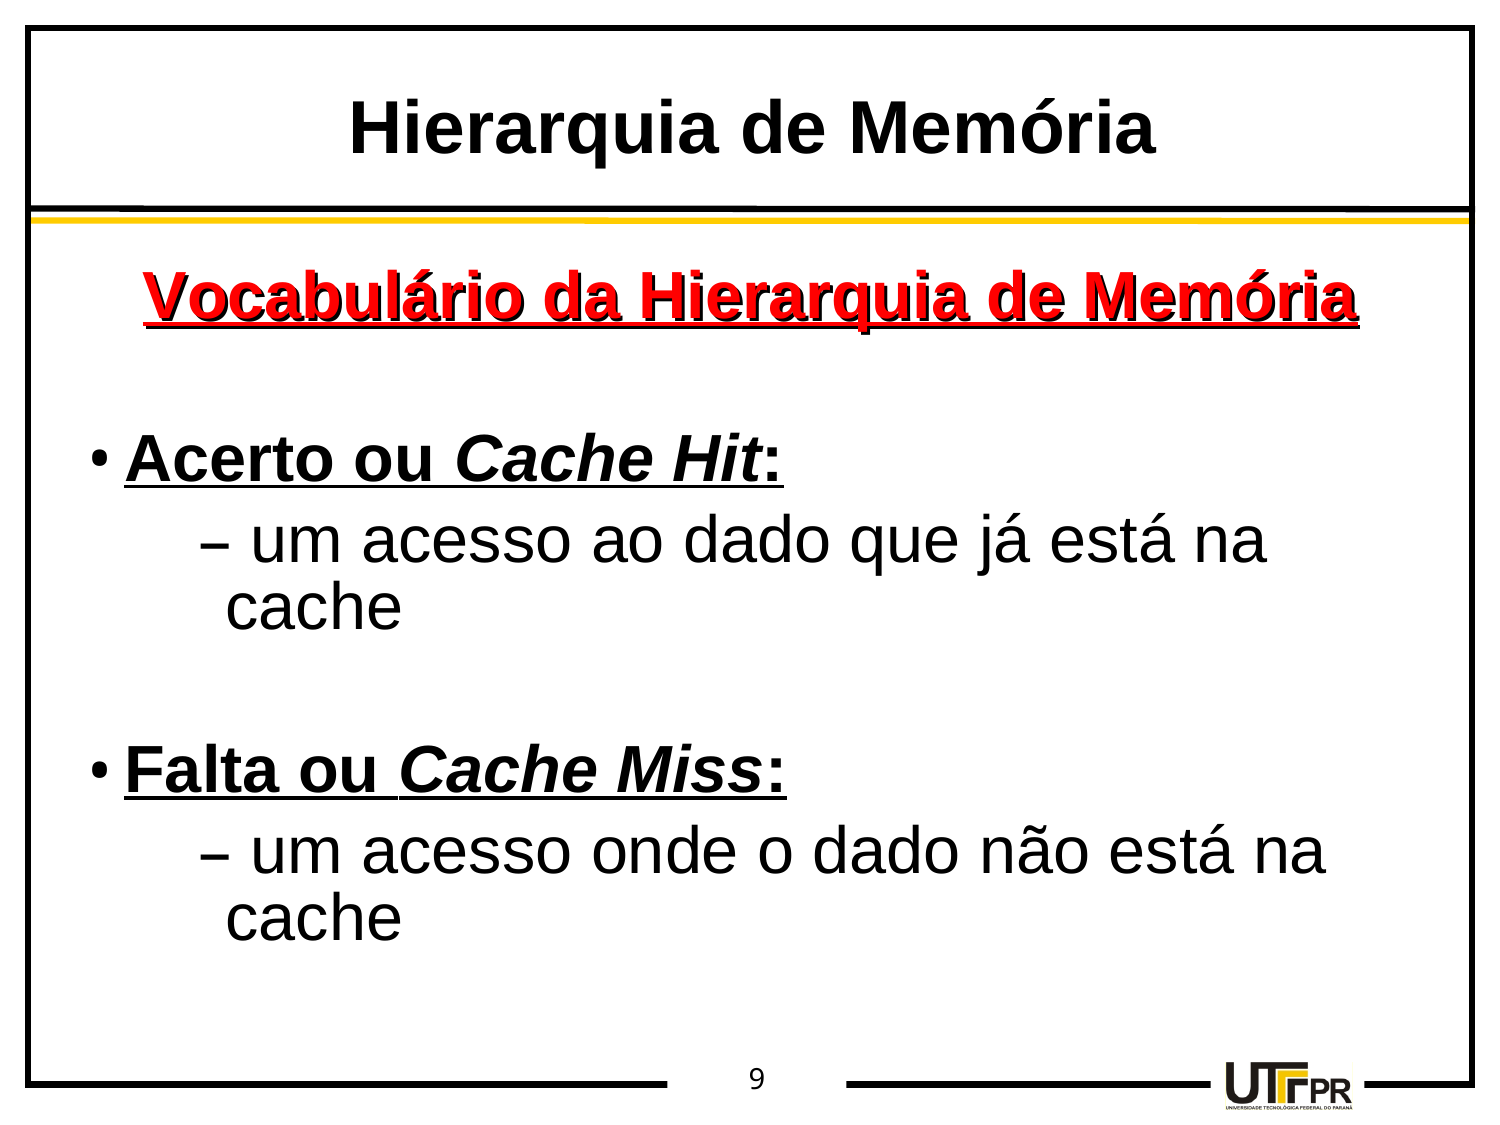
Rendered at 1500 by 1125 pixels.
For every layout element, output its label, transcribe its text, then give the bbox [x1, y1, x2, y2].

list Vocabulário da Hierarquia de Memória Acerto ou Cache Hit: um acesso ao dado que já está na cache Falta ou Cache Miss: um acesso onde o dado não está na cache [72, 257, 1428, 1051]
picture [1225, 1062, 1353, 1110]
title Hierarquia de Memória [29, 85, 1477, 180]
